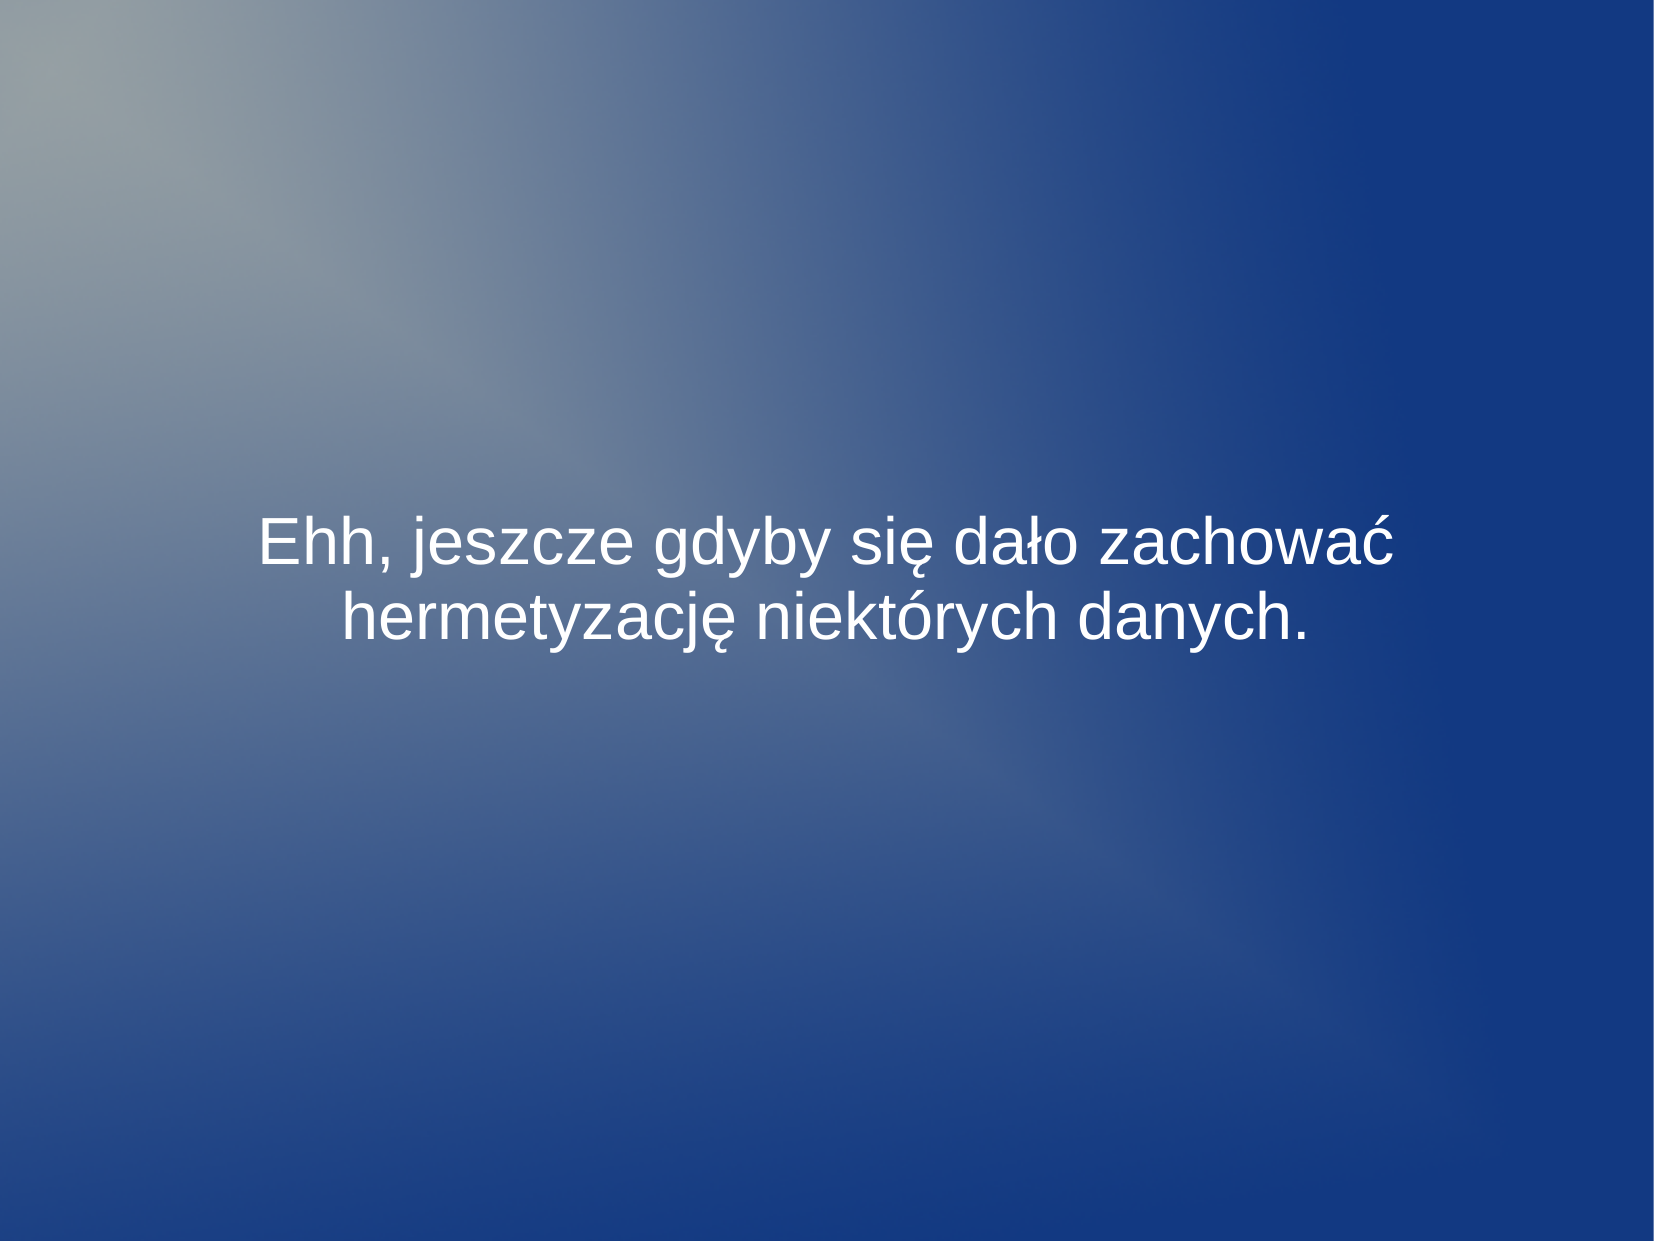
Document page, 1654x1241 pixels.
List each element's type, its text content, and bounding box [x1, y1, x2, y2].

subtitle Ehh, jeszcze gdyby się dało zachować hermetyzację niektórych danych. [82, 49, 1571, 1109]
picture [0, 0, 1654, 1241]
